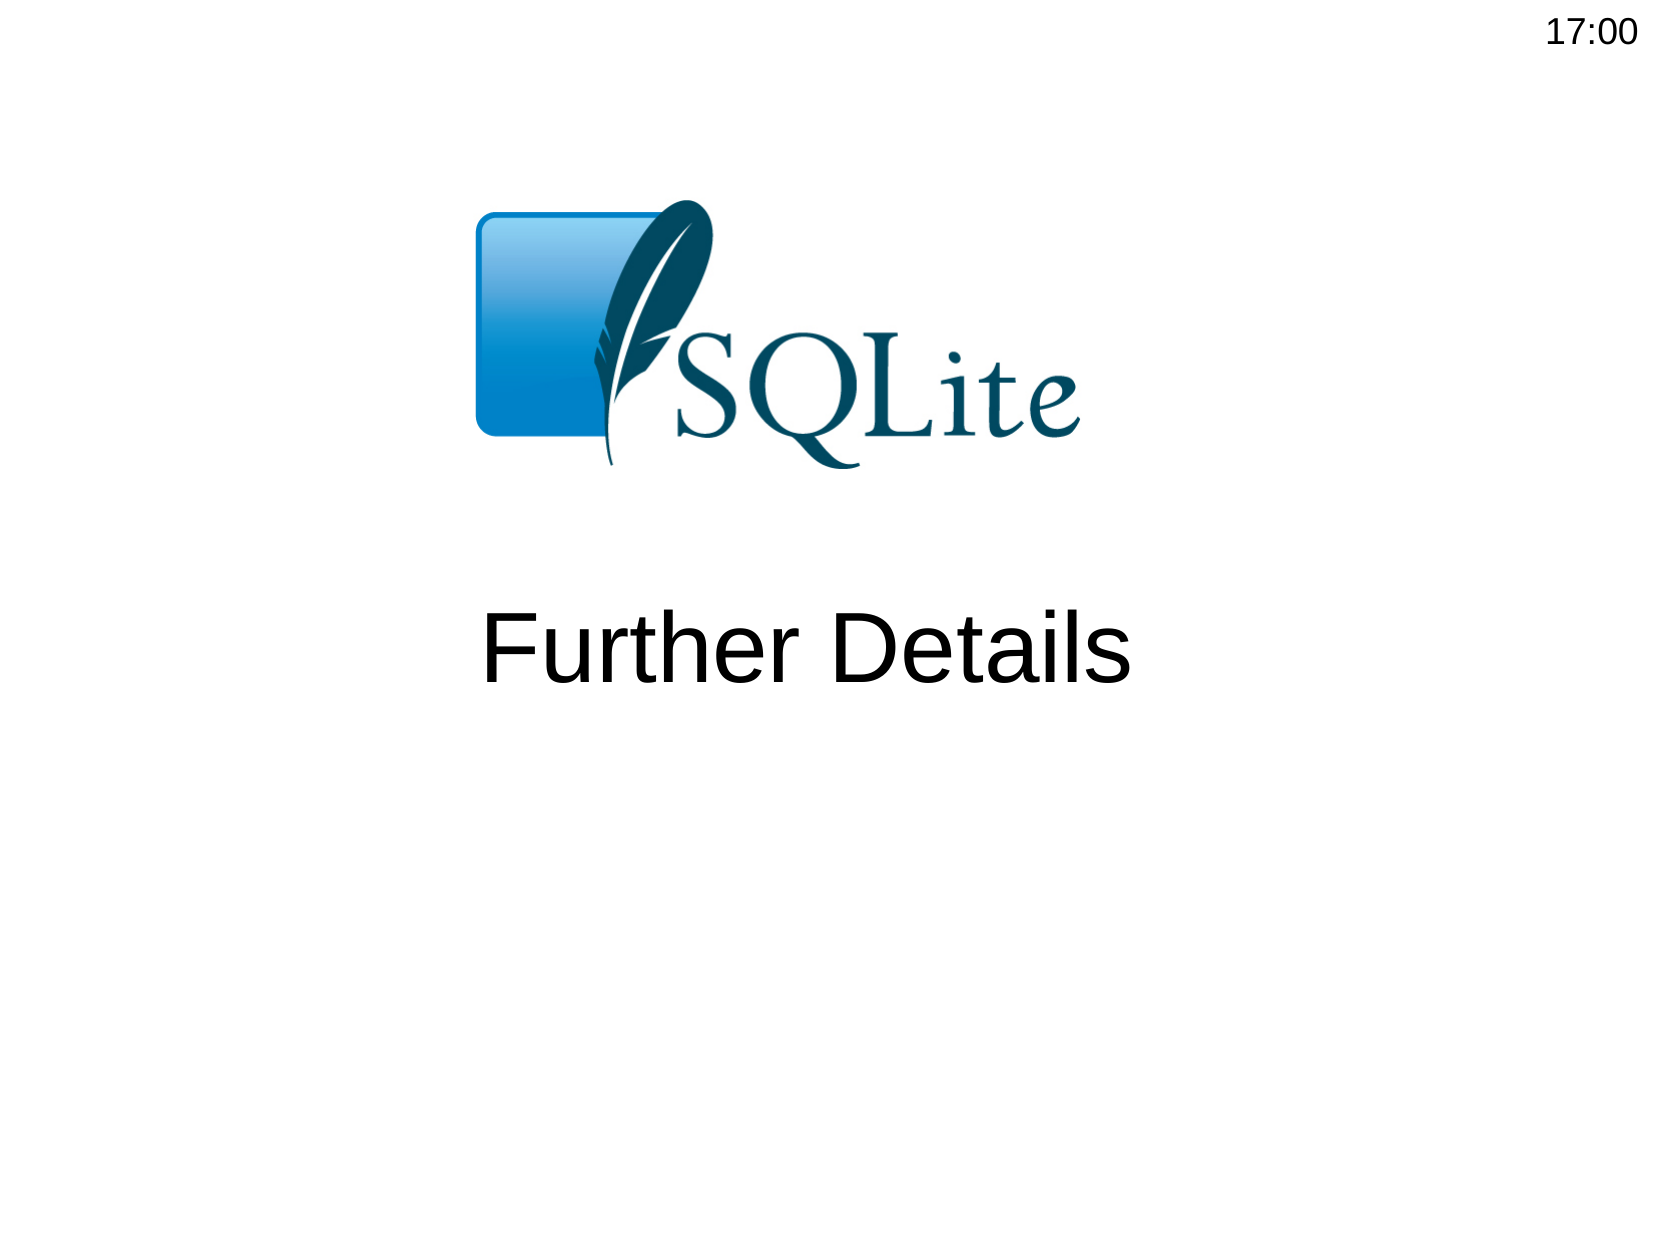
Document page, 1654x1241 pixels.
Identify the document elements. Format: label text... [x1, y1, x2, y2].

picture [465, 189, 1091, 480]
text_box Further Details [465, 585, 1150, 712]
text_box 17:00 [1530, 3, 1654, 61]
